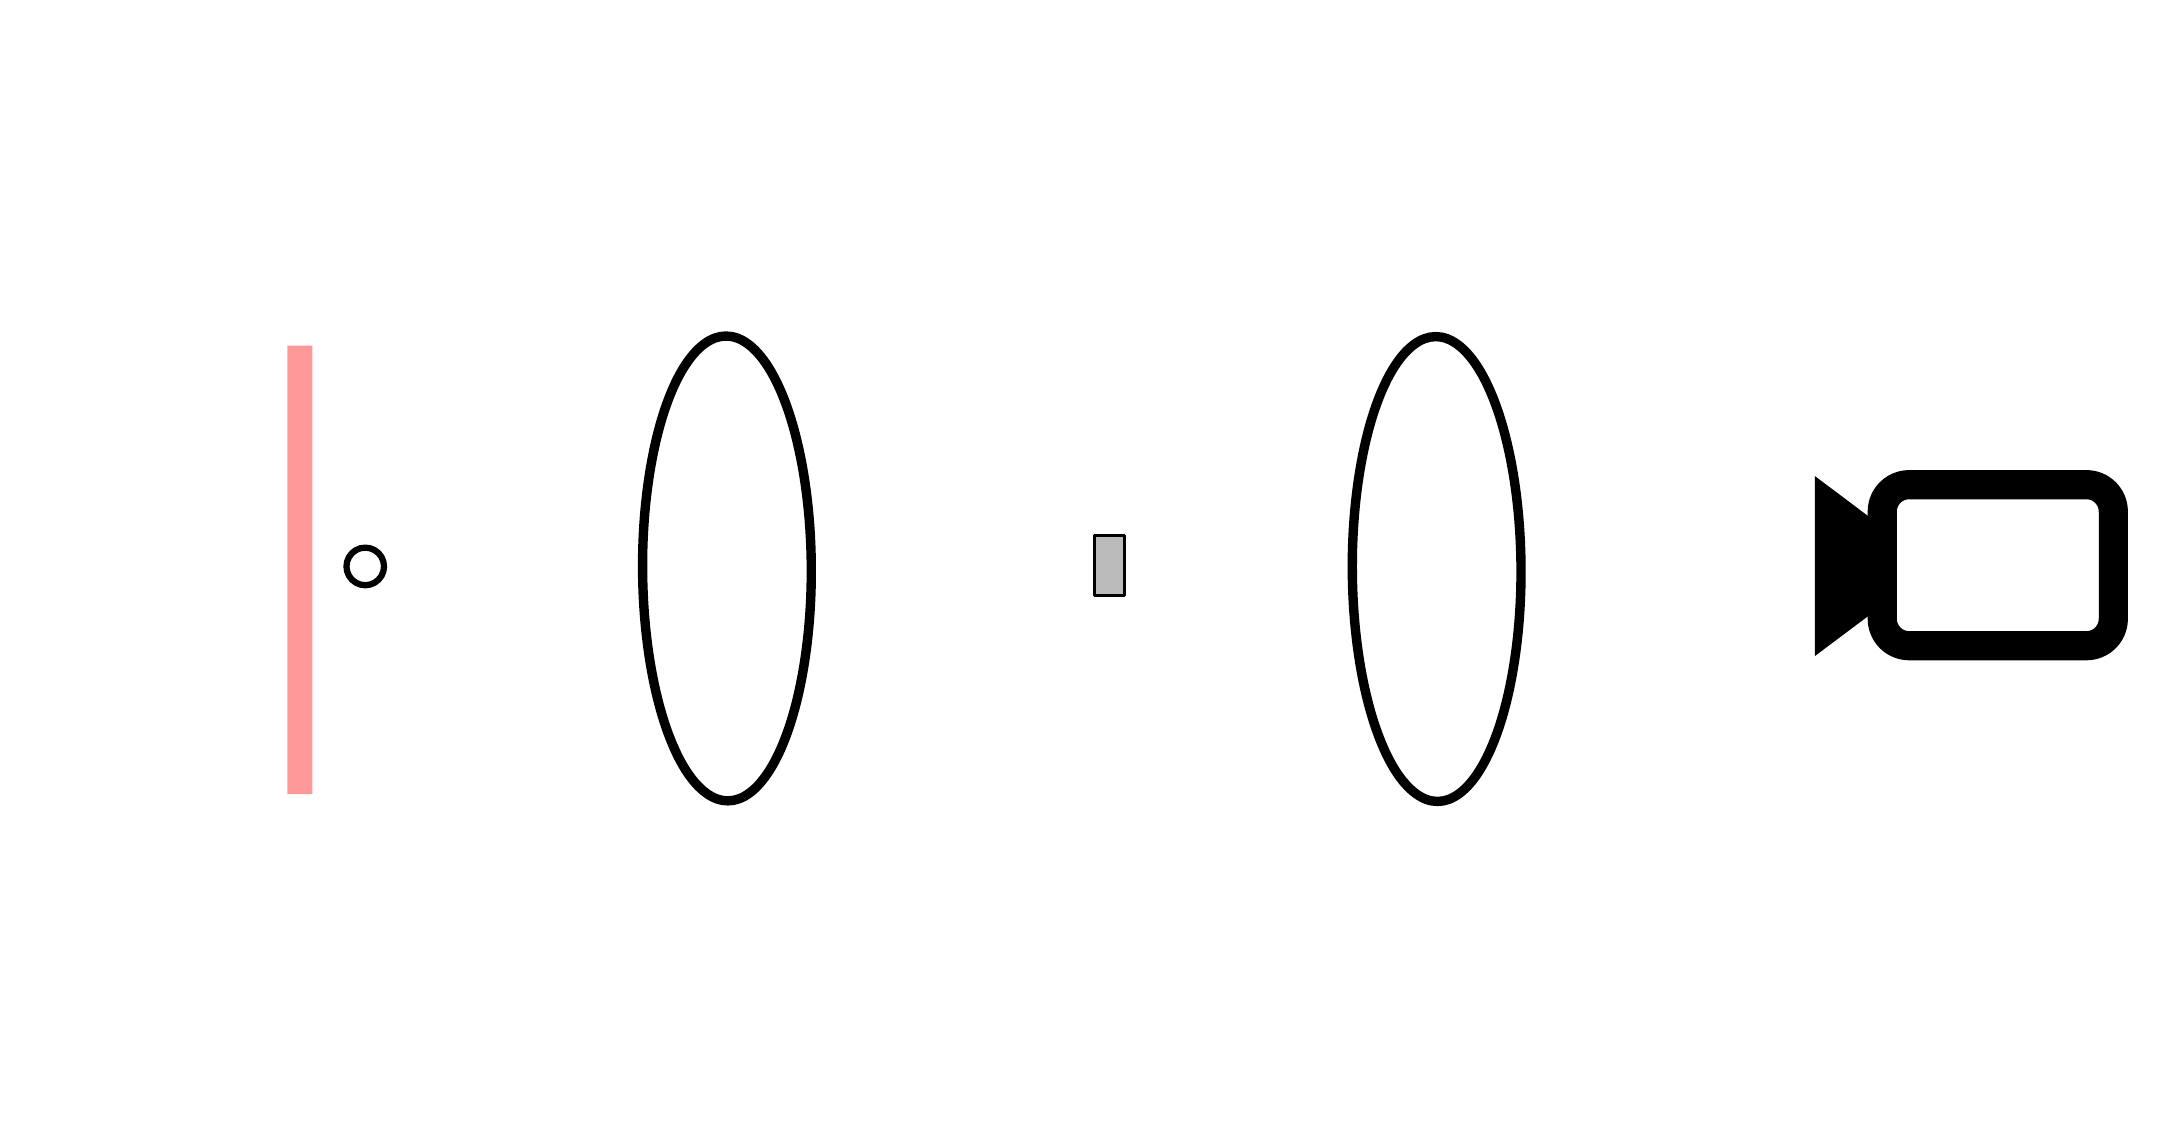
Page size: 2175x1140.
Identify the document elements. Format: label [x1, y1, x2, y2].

text_box [1814, 476, 1875, 657]
text_box [1352, 336, 1522, 802]
text_box [642, 336, 812, 801]
text_box [1882, 484, 2114, 646]
text_box [1094, 535, 1125, 596]
